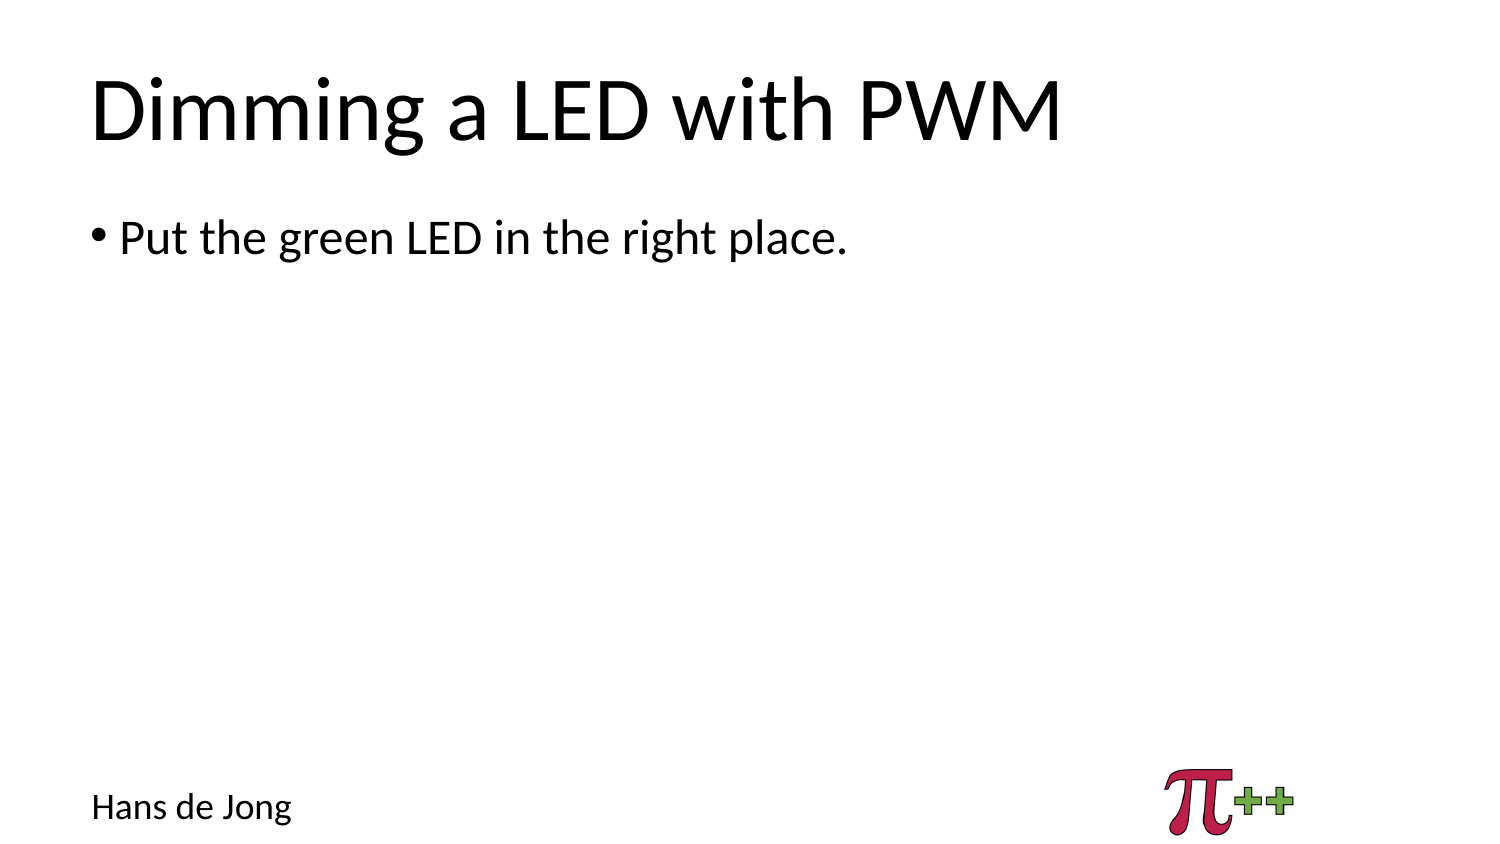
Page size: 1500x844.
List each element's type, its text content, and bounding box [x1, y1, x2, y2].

title Dimming a LED with PWM [75, 33, 1426, 175]
list Put the green LED in the right place. [75, 196, 1426, 754]
